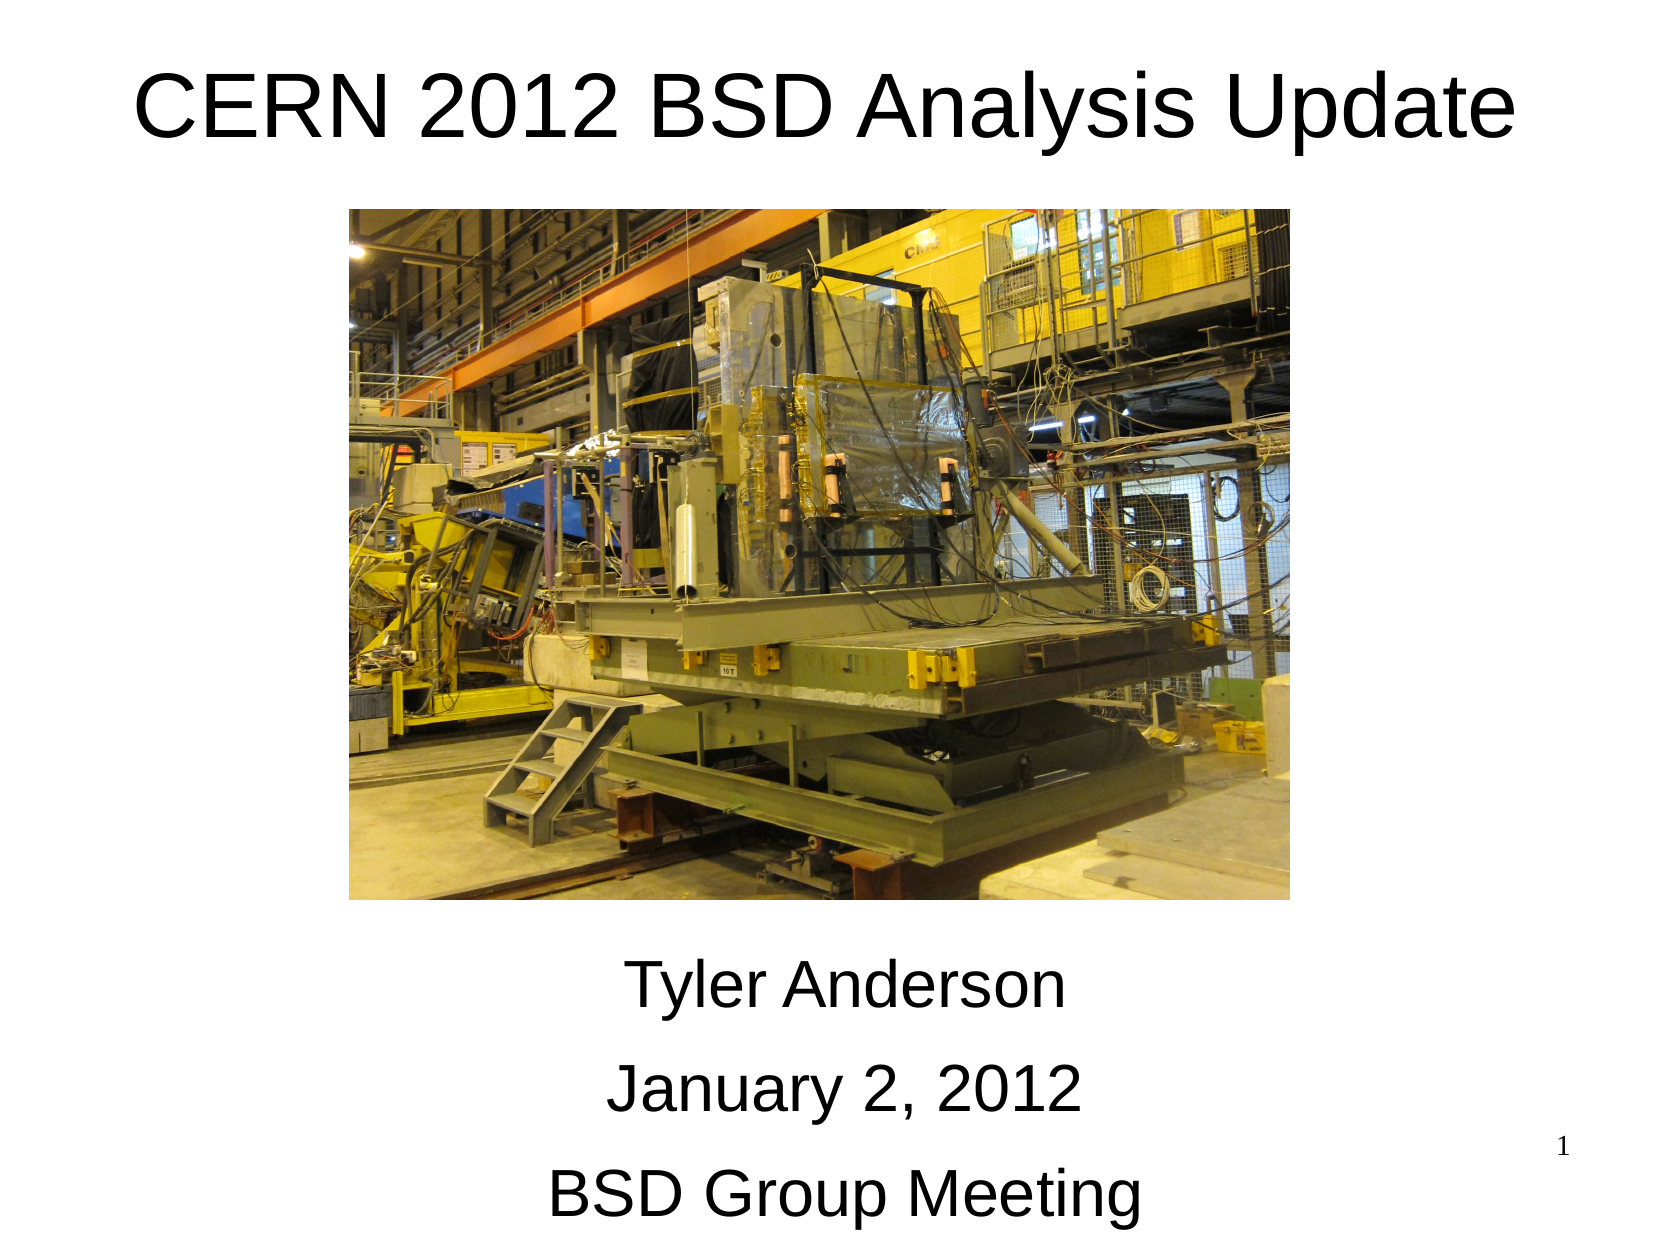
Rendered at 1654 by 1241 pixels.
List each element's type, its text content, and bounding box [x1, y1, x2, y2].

picture [348, 209, 1291, 900]
list Tyler Anderson January 2, 2012 BSD Group Meeting [82, 947, 1538, 1241]
title CERN 2012 BSD Analysis Update [82, 2, 1571, 210]
